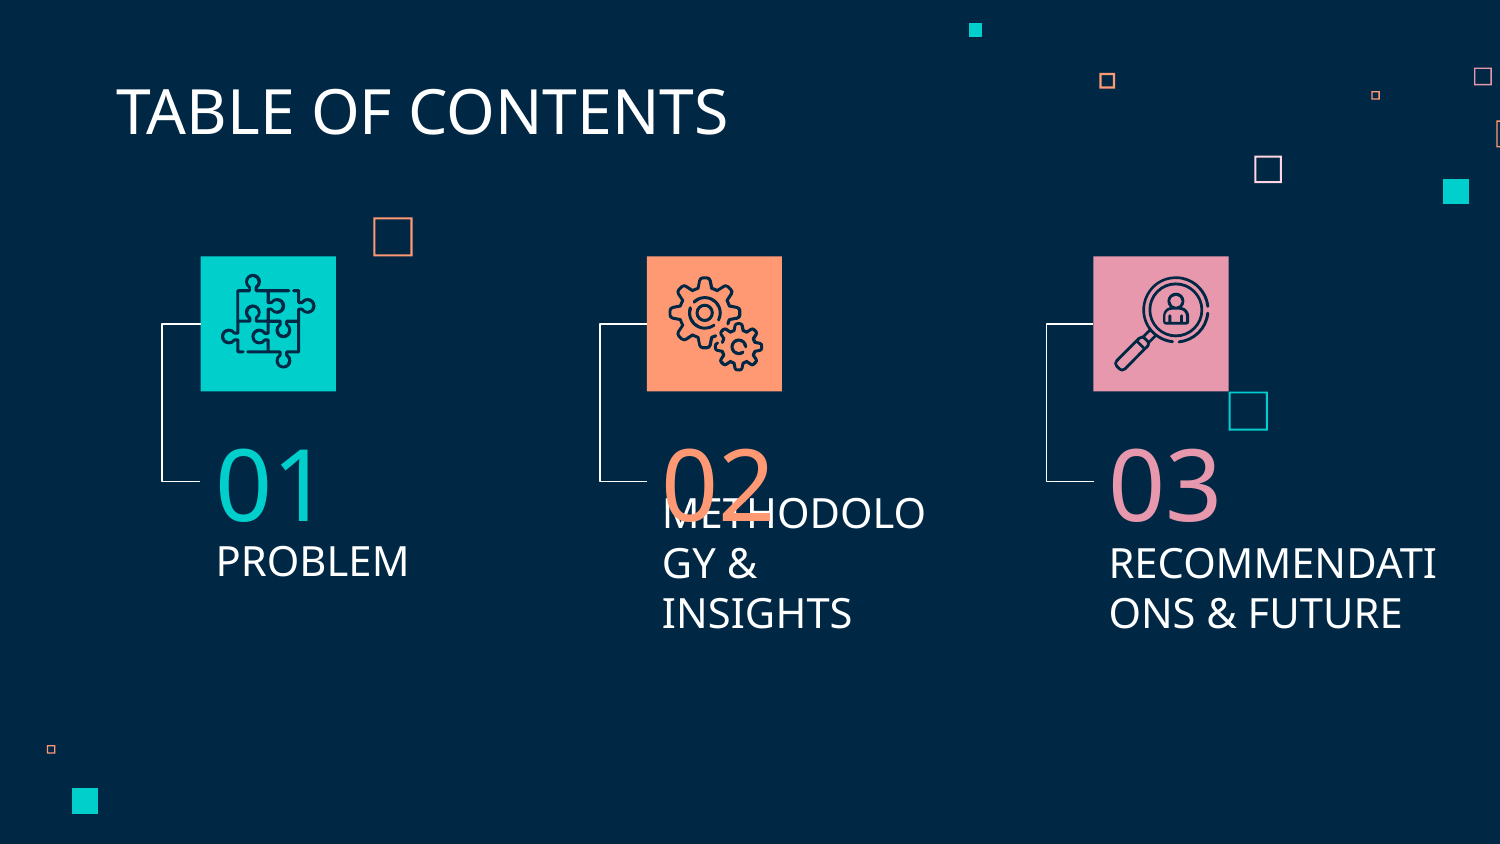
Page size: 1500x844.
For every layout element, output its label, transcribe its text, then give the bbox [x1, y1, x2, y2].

title 01 [200, 434, 488, 529]
title 03 [1093, 434, 1382, 529]
title PROBLEM [200, 505, 554, 601]
text_box [646, 256, 782, 392]
text_box [200, 256, 336, 392]
title RECOMMENDATIONS & FUTURE [1093, 557, 1463, 652]
title TABLE OF CONTENTS [101, 67, 853, 163]
title 02 [646, 434, 935, 529]
text_box [1093, 256, 1268, 431]
text_box [373, 217, 413, 257]
title METHODOLOGY & INSIGHTS [646, 557, 943, 652]
